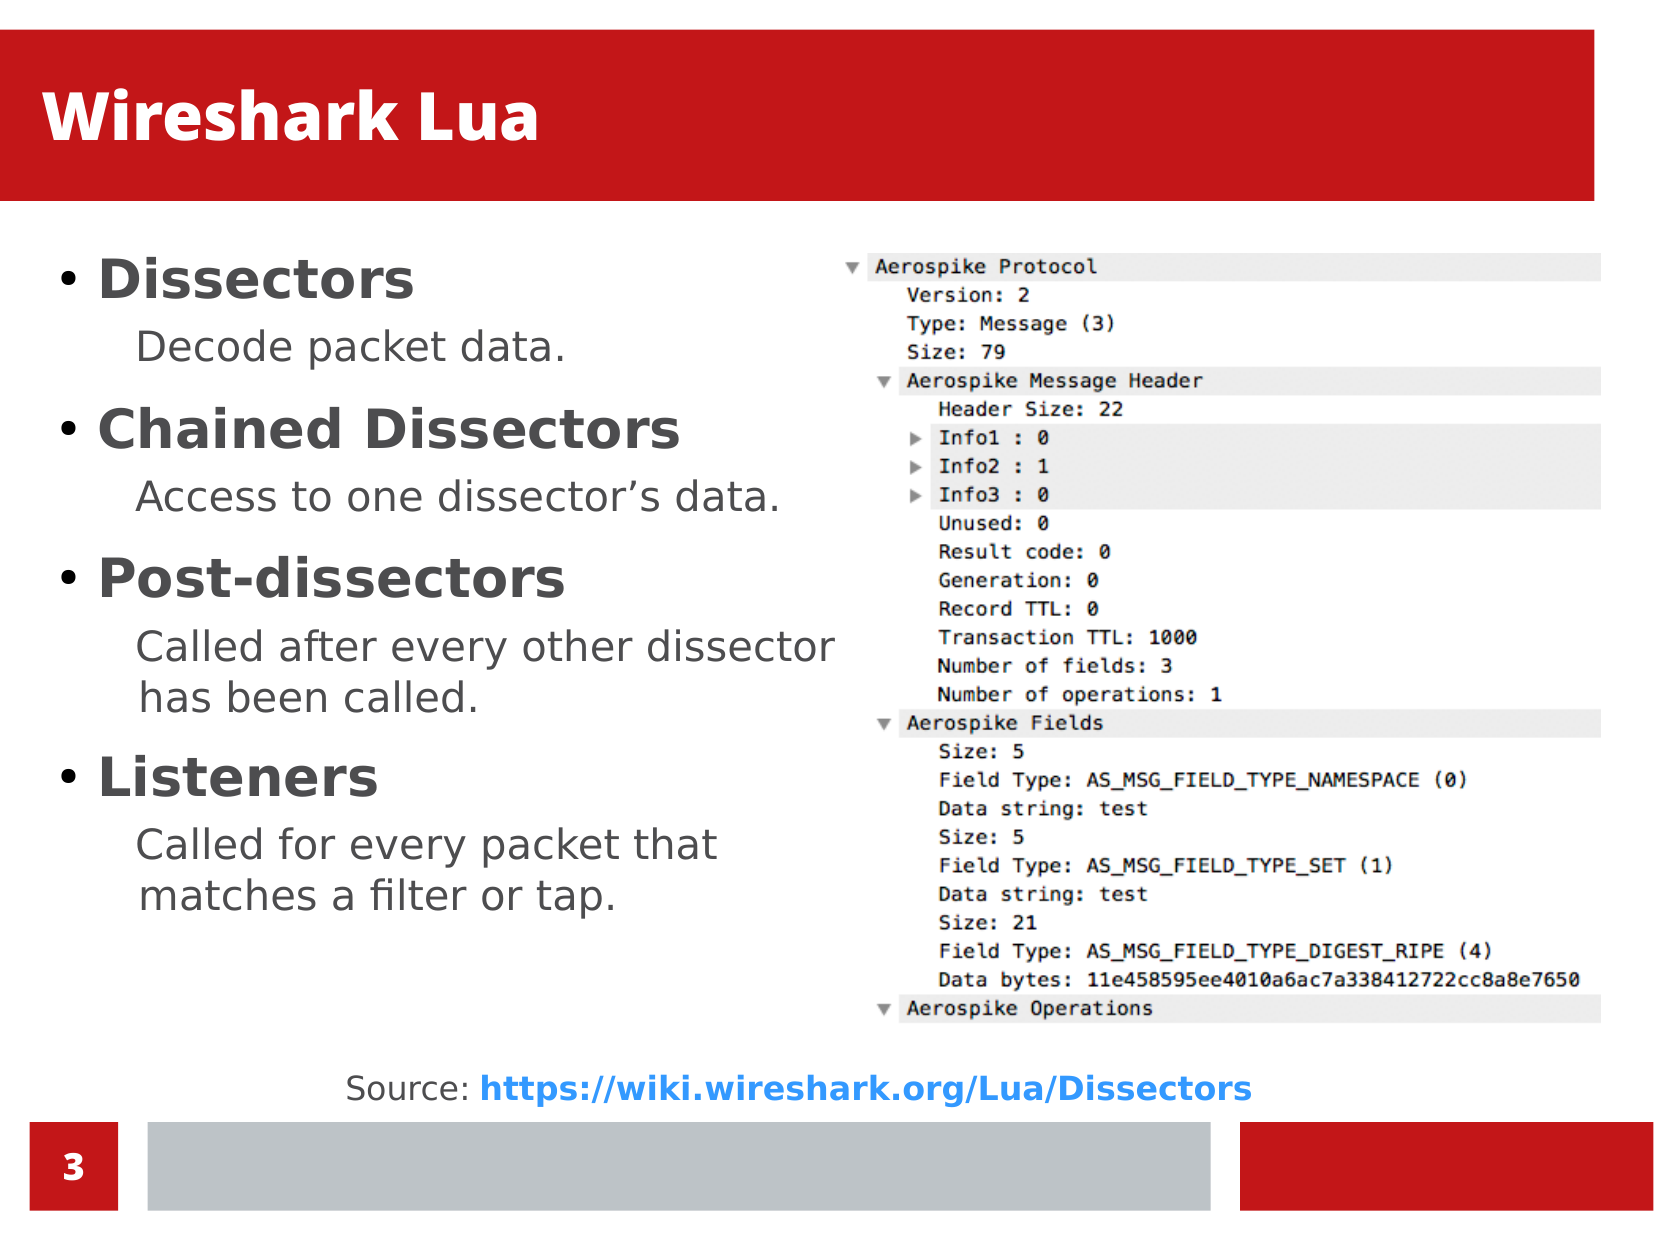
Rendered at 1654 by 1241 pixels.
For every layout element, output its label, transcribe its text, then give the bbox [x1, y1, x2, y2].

picture [844, 253, 1601, 1028]
text_box Source: https://wiki.wireshark.org/Lua/Dissectors [330, 1057, 1294, 1150]
list Dissectors Decode packet data. Chained Dissectors Access to one dissector’s data. Post-dissectors Called after every other dissector has been called. Listeners Called for every packet that matches a filter or tap. [59, 248, 1565, 1016]
title Wireshark Lua [41, 59, 1577, 160]
